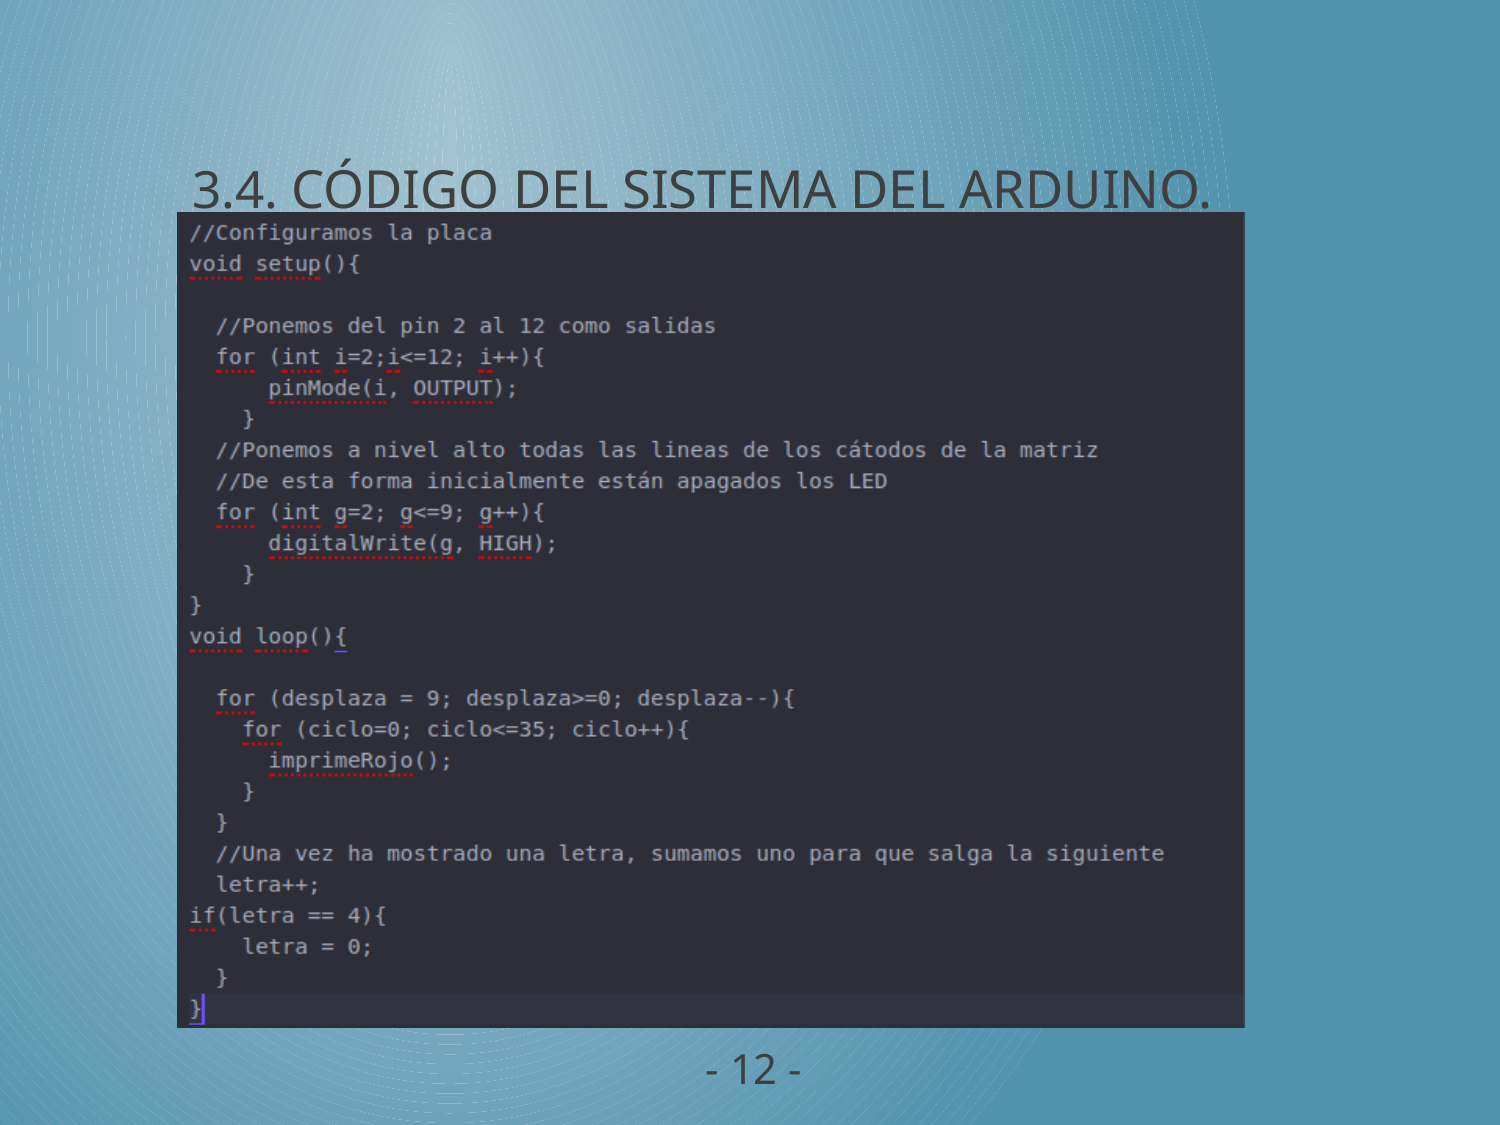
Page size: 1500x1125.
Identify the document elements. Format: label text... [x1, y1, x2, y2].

picture [177, 212, 1245, 1028]
text_box - 12 - [690, 1034, 833, 1106]
title 3.4. CÓDIGO DEL SISTEMA DEL ARDUINO. [147, 149, 1258, 279]
